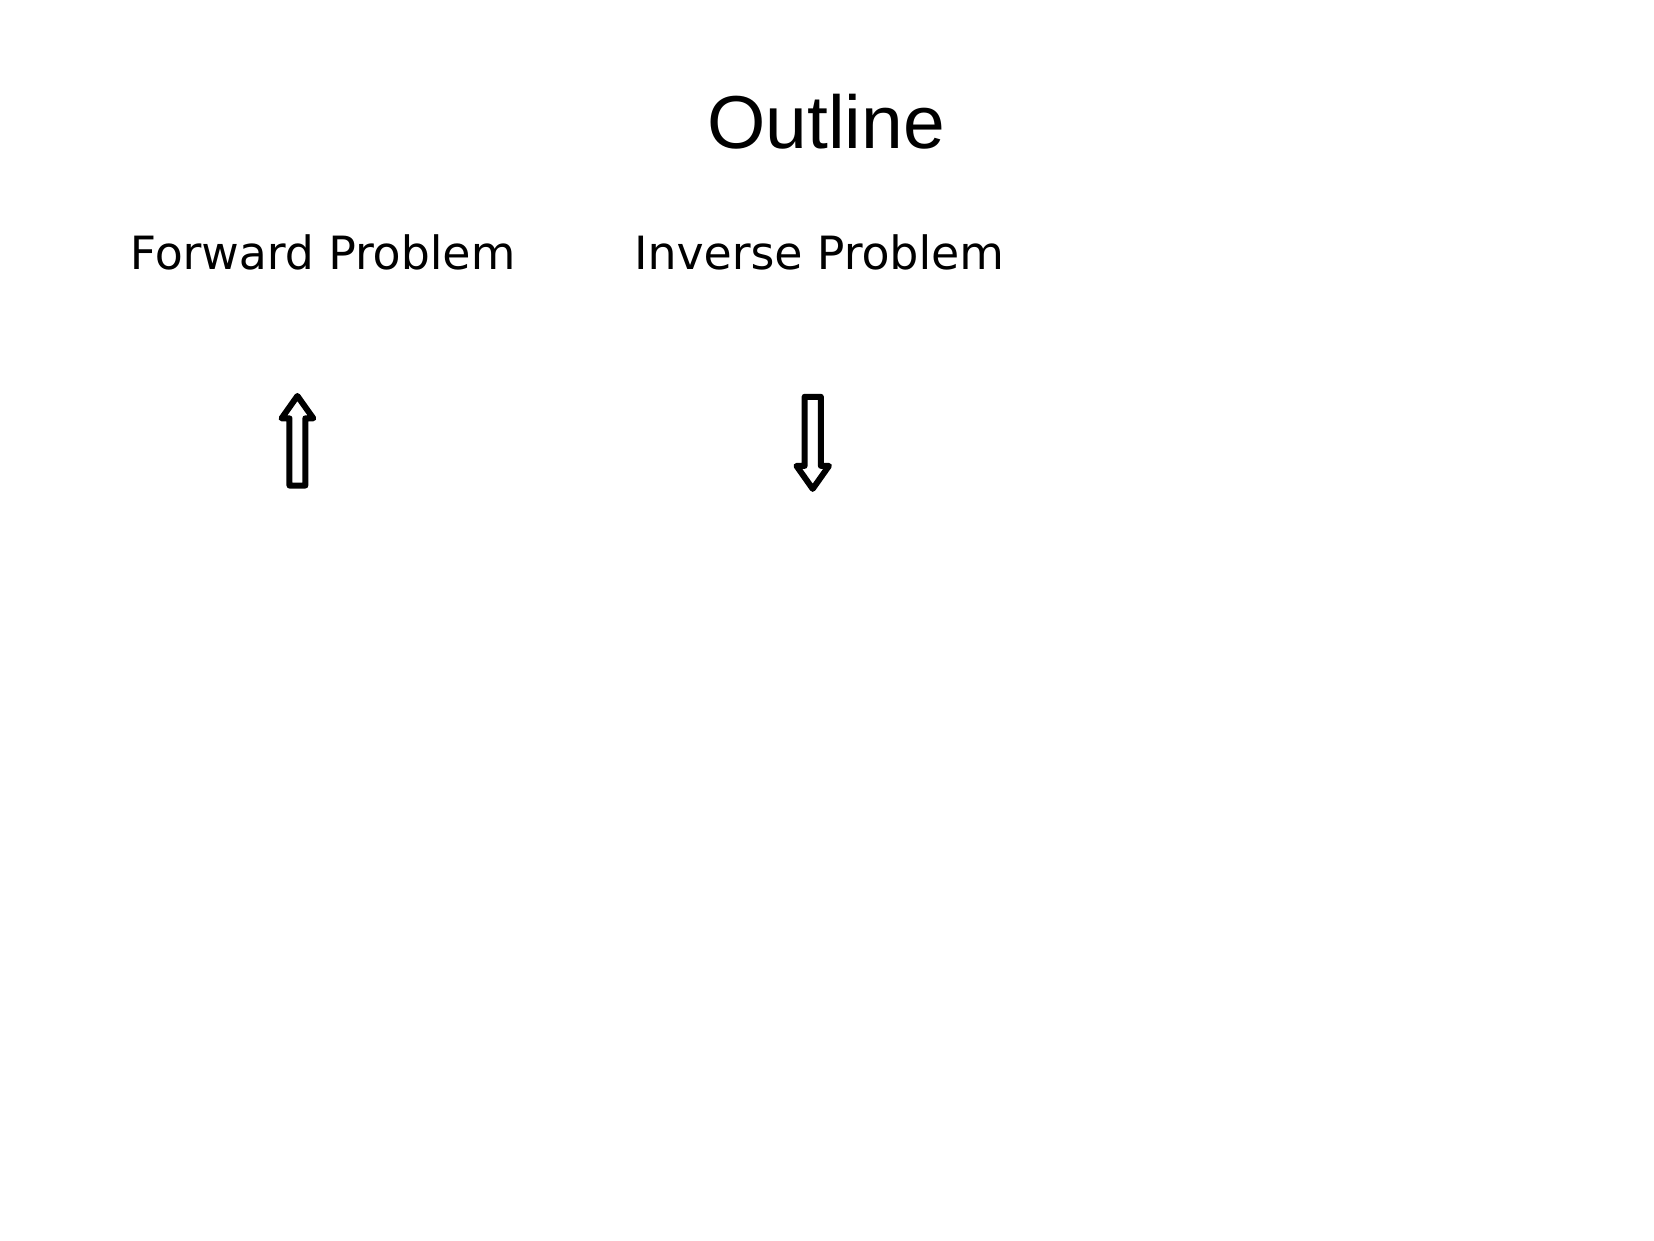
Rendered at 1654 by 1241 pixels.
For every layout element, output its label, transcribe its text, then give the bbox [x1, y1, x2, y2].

text_box Inverse Problem [619, 219, 1044, 291]
text_box Outline [692, 73, 961, 182]
text_box [281, 395, 314, 486]
picture [655, 294, 979, 645]
picture [153, 299, 471, 640]
text_box [796, 396, 829, 489]
text_box Forward Problem [115, 219, 556, 291]
